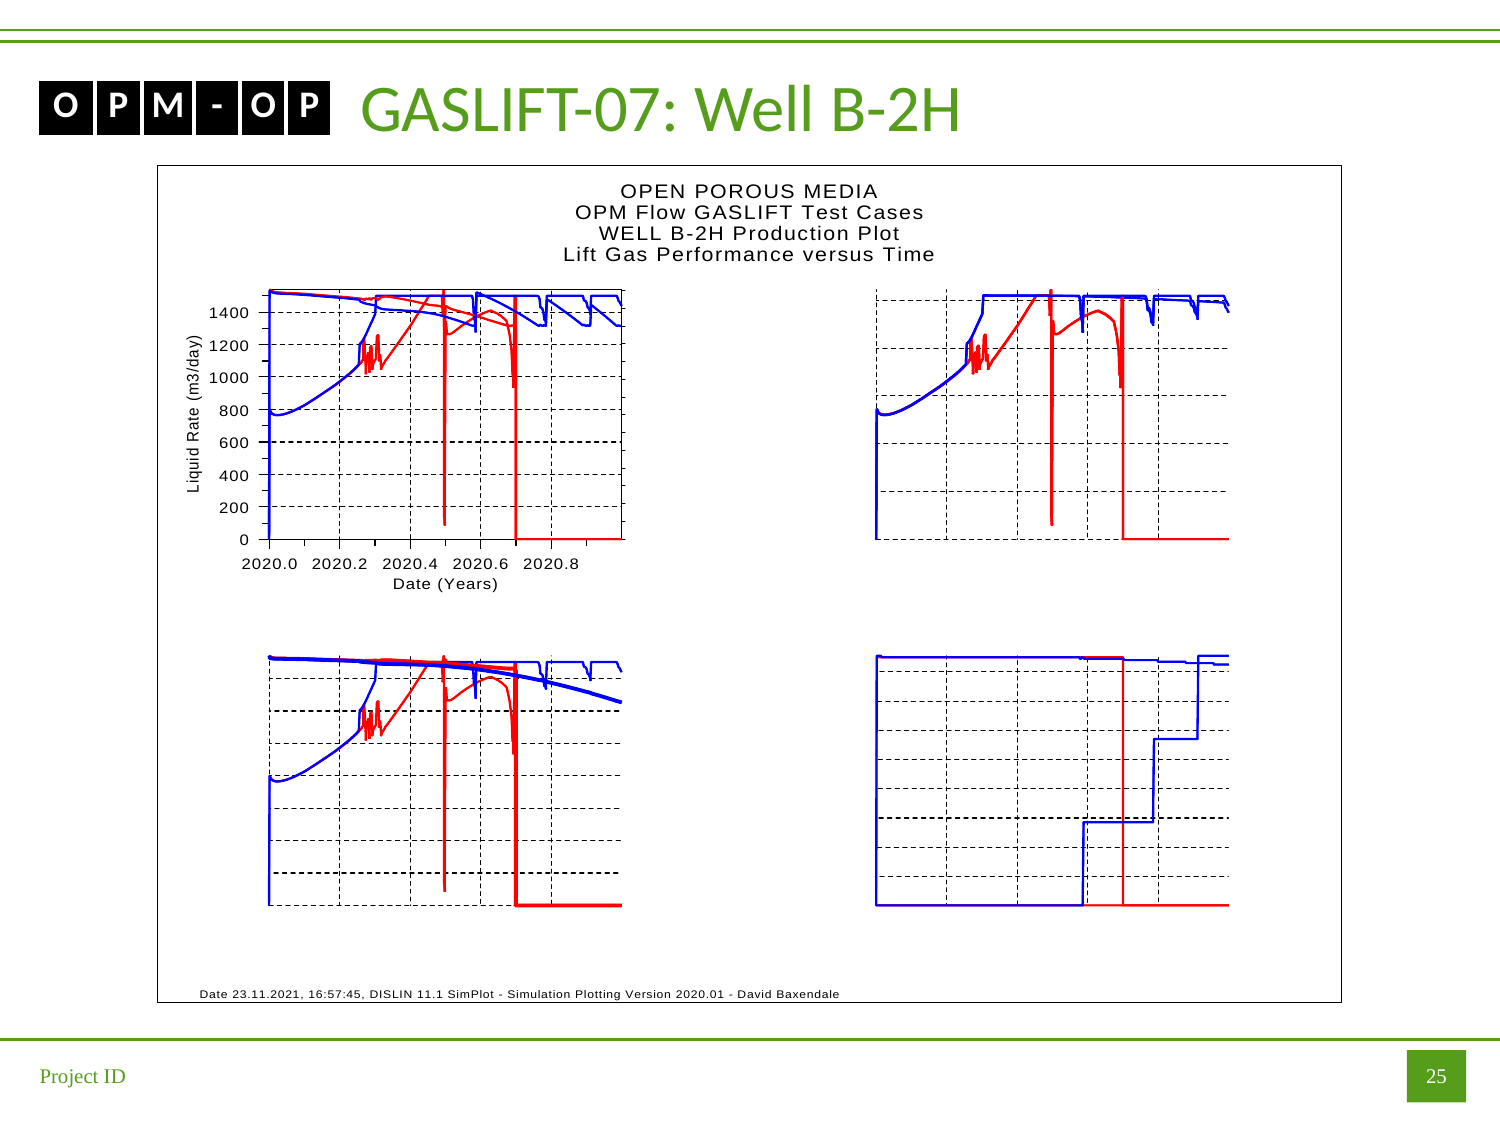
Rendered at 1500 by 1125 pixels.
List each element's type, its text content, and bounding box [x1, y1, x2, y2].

title GASLIFT-07: well B-2H [360, 77, 1425, 153]
picture [157, 165, 1343, 1004]
